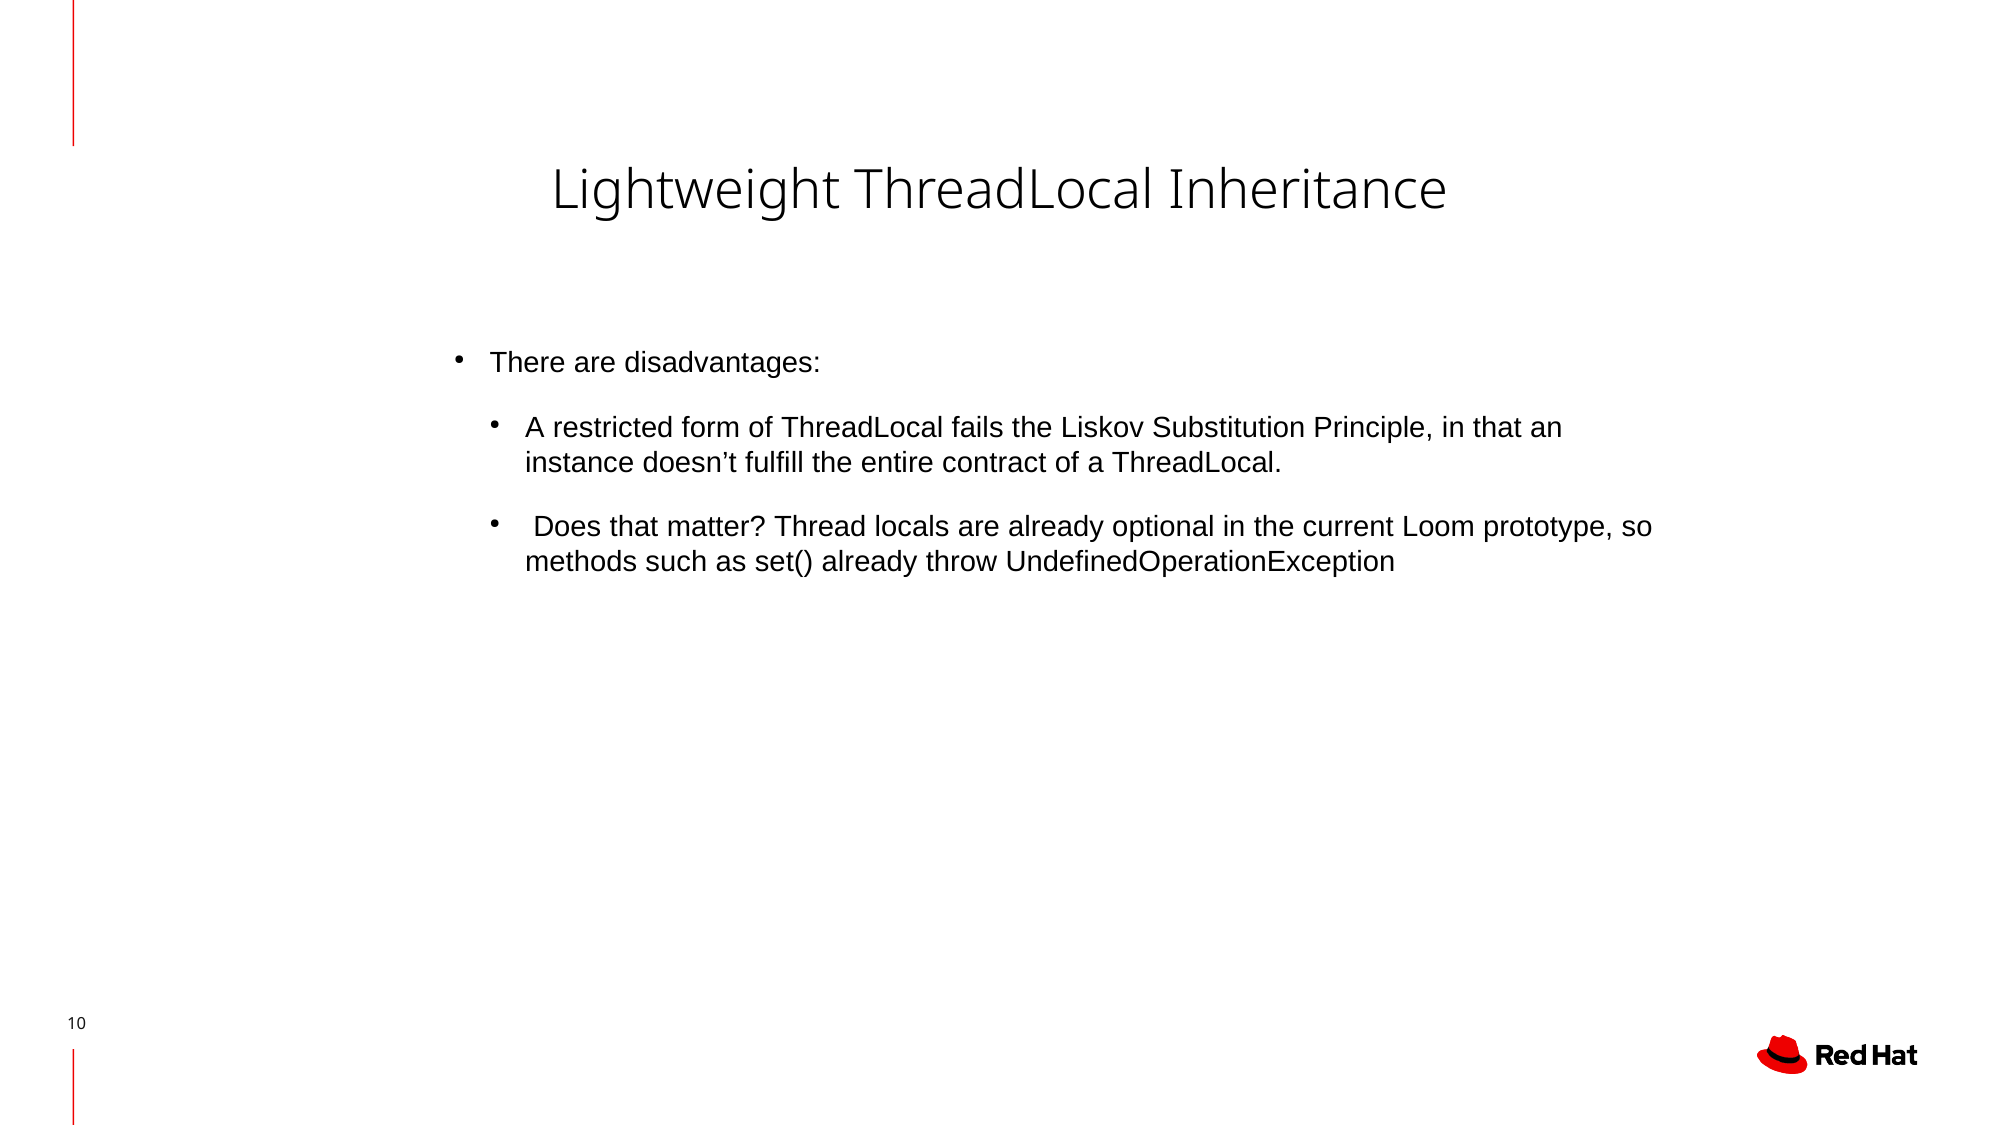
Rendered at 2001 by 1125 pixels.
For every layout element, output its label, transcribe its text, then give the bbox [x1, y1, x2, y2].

title Lightweight ThreadLocal Inheritance [288, 154, 1714, 314]
text_box There are disadvantages: A restricted form of ThreadLocal fails the Liskov Substitution Principle, in that an instance doesn’t fulfill the entire contract of a ThreadLocal. Does that matter? Thread locals are already optional in the current Loom prototype, so methods such as set() already throw UndefinedOperationException [439, 336, 1726, 939]
picture [1757, 1035, 1918, 1074]
